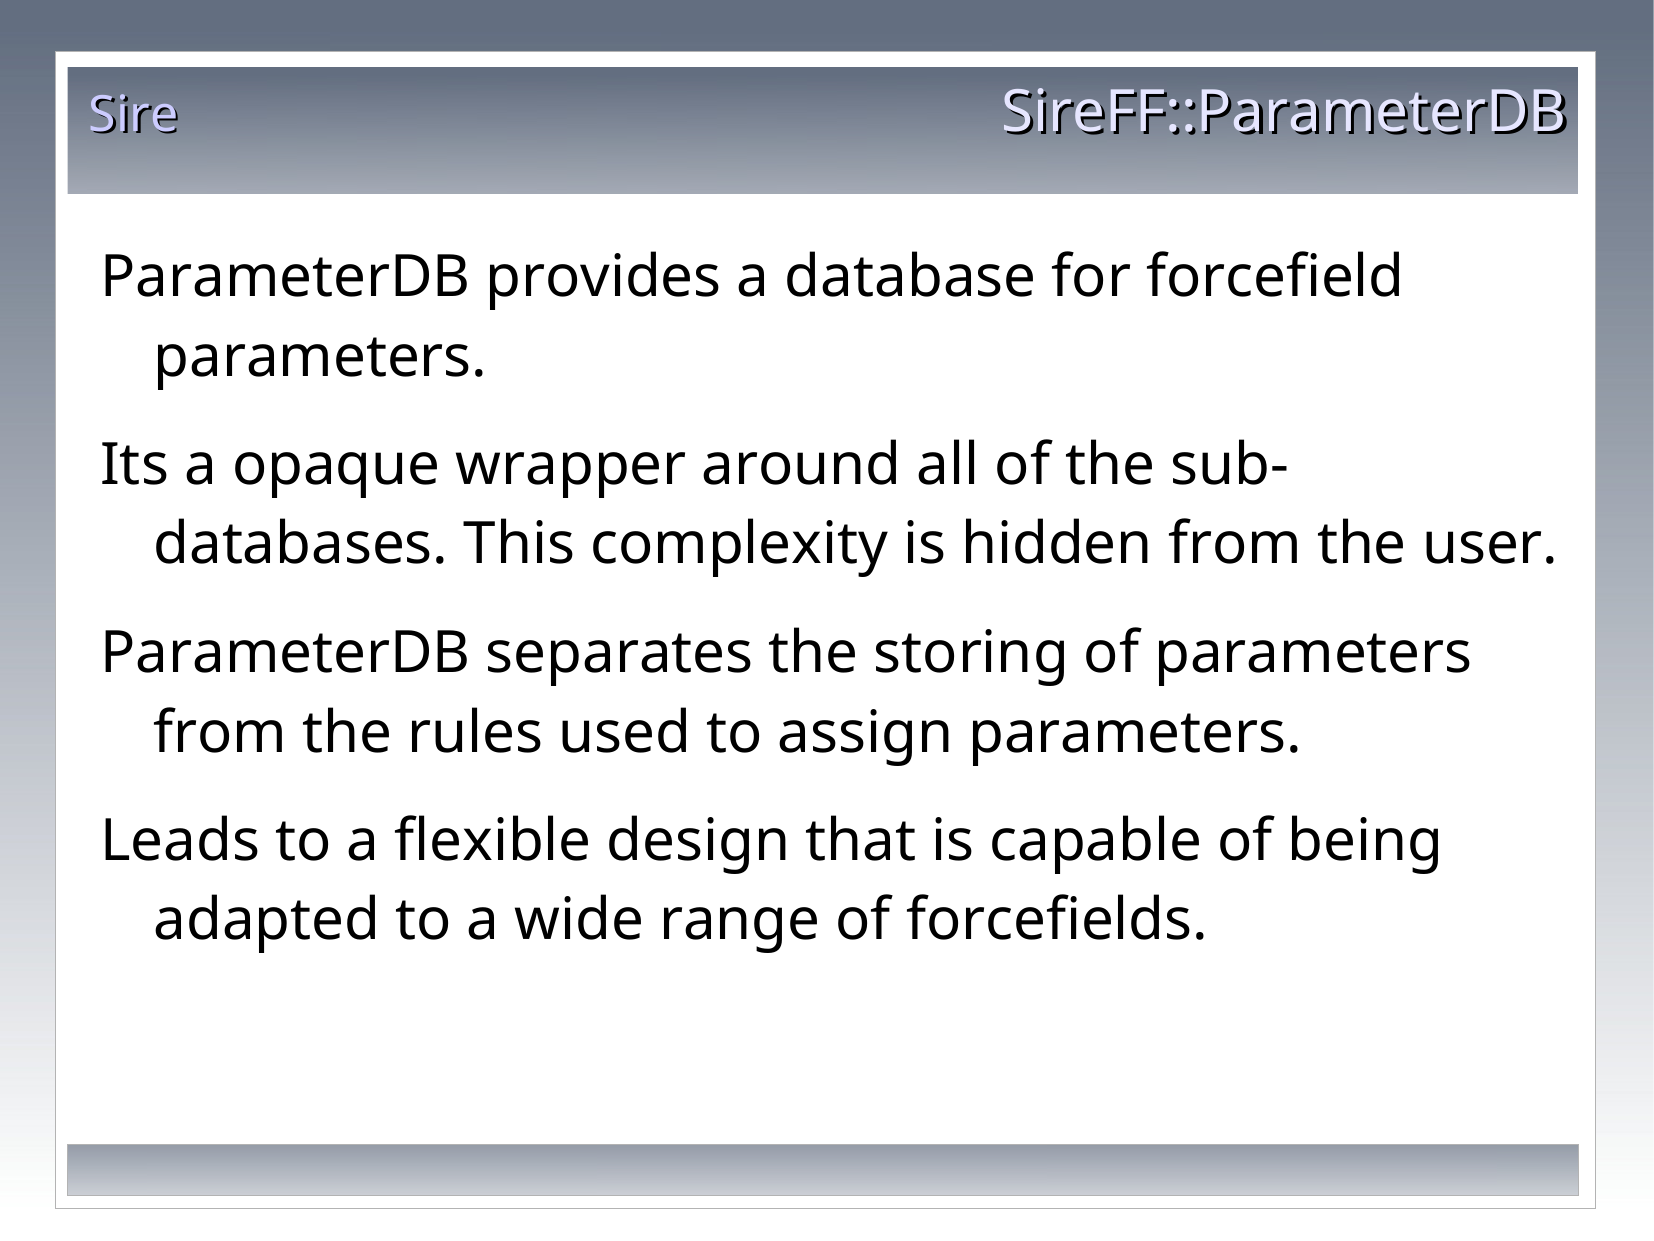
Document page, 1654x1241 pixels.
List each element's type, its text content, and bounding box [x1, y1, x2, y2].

picture [0, 0, 1654, 1241]
title SireFF::ParameterDB [567, 68, 1567, 196]
list ParameterDB provides a database for forcefield parameters. Its a opaque wrapper around all of the sub-databases. This complexity is hidden from the user. ParameterDB separates the storing of parameters from the rules used to assign parameters. Leads to a flexible design that is capable of being adapted to a wide range of forcefields. [82, 234, 1571, 1119]
